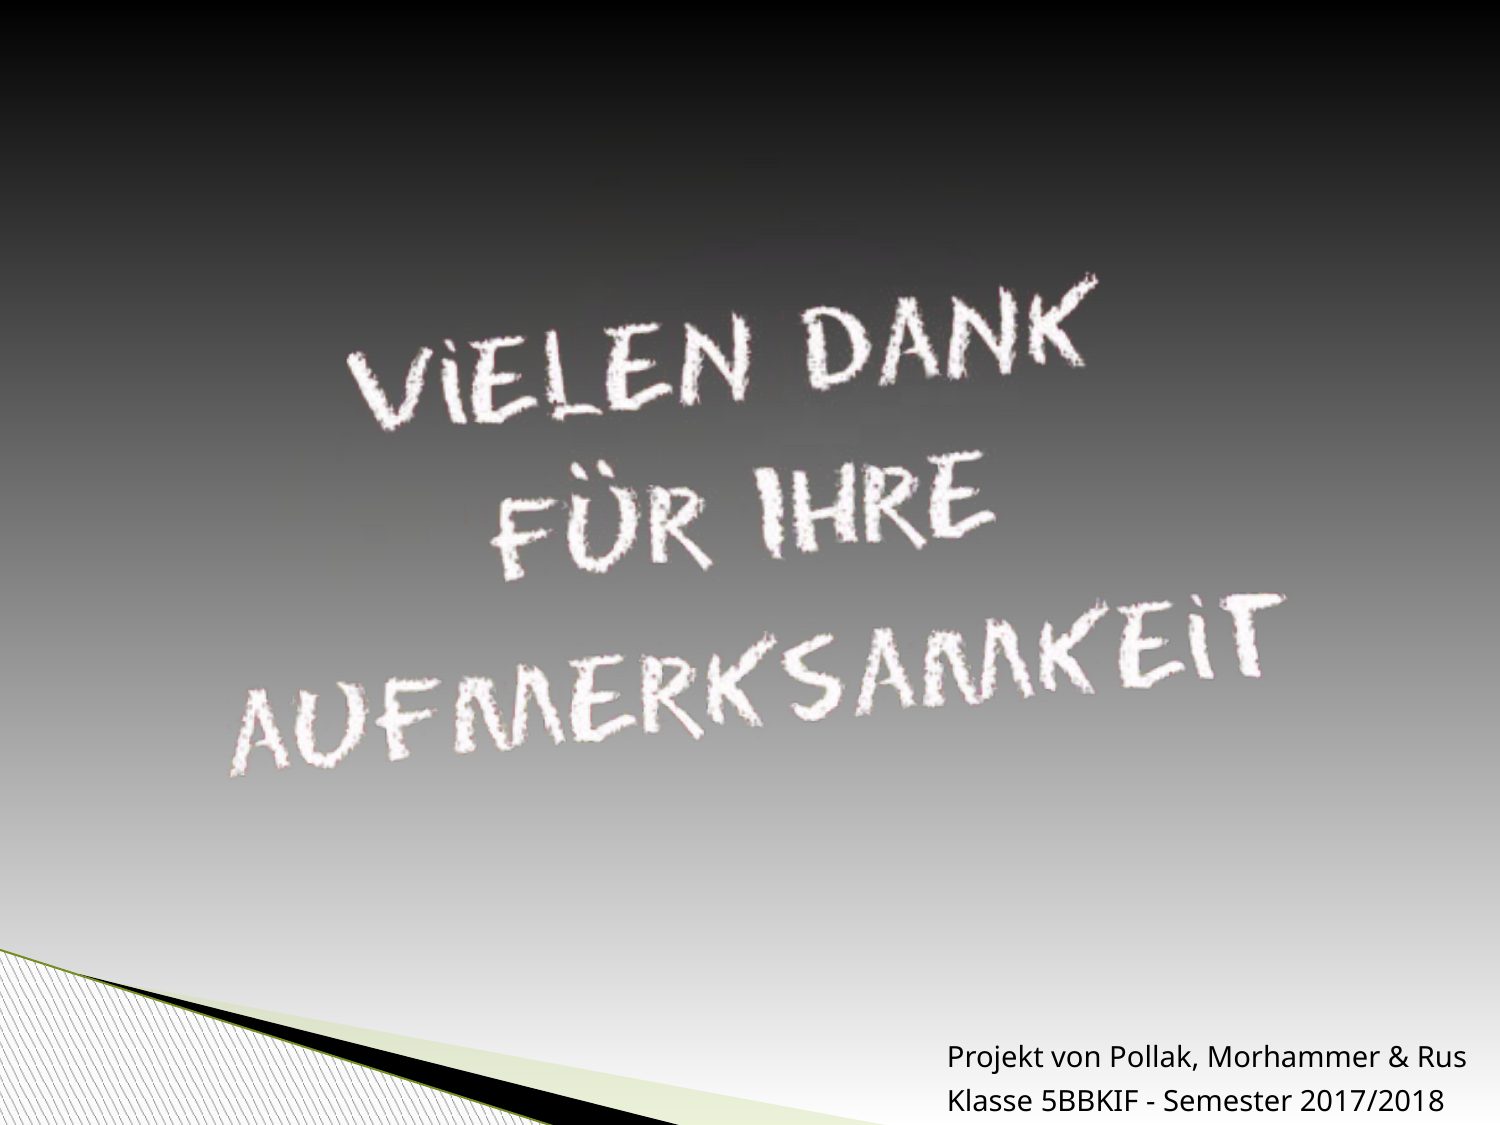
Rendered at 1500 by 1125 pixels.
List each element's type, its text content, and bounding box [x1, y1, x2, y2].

picture [0, 70, 1430, 1125]
text_box Projekt von Pollak, Morhammer & Rus Klasse 5BBKIF - Semester 2017/2018 [913, 1031, 1500, 1125]
